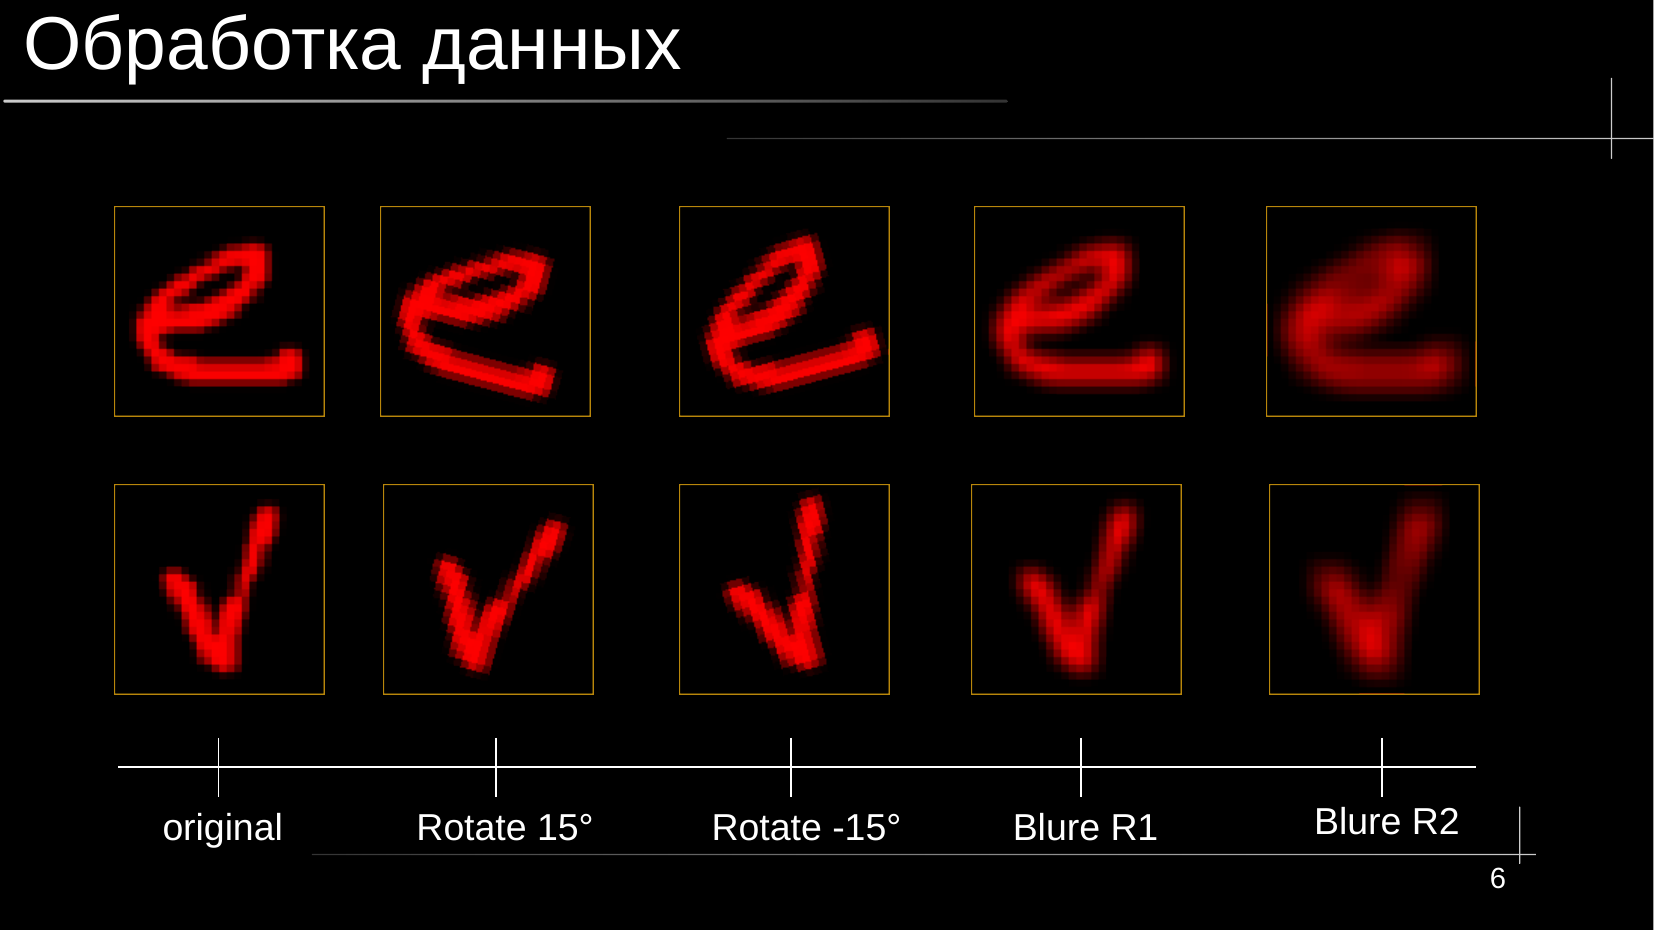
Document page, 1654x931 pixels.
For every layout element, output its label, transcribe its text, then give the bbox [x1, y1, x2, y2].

picture [114, 206, 325, 417]
picture [380, 206, 591, 417]
text_box Rotate -15° [696, 799, 917, 857]
text_box Rotate 15° [401, 799, 644, 898]
text_box Blure R1 [998, 799, 1174, 856]
picture [1269, 484, 1480, 695]
text_box Blure R2 [1299, 793, 1475, 850]
title Обработка данных [23, 0, 1477, 96]
picture [971, 484, 1182, 695]
picture [974, 206, 1185, 417]
picture [679, 484, 890, 695]
picture [1266, 206, 1477, 417]
picture [114, 484, 325, 695]
picture [383, 484, 594, 695]
picture [679, 206, 890, 417]
text_box original [147, 799, 298, 856]
